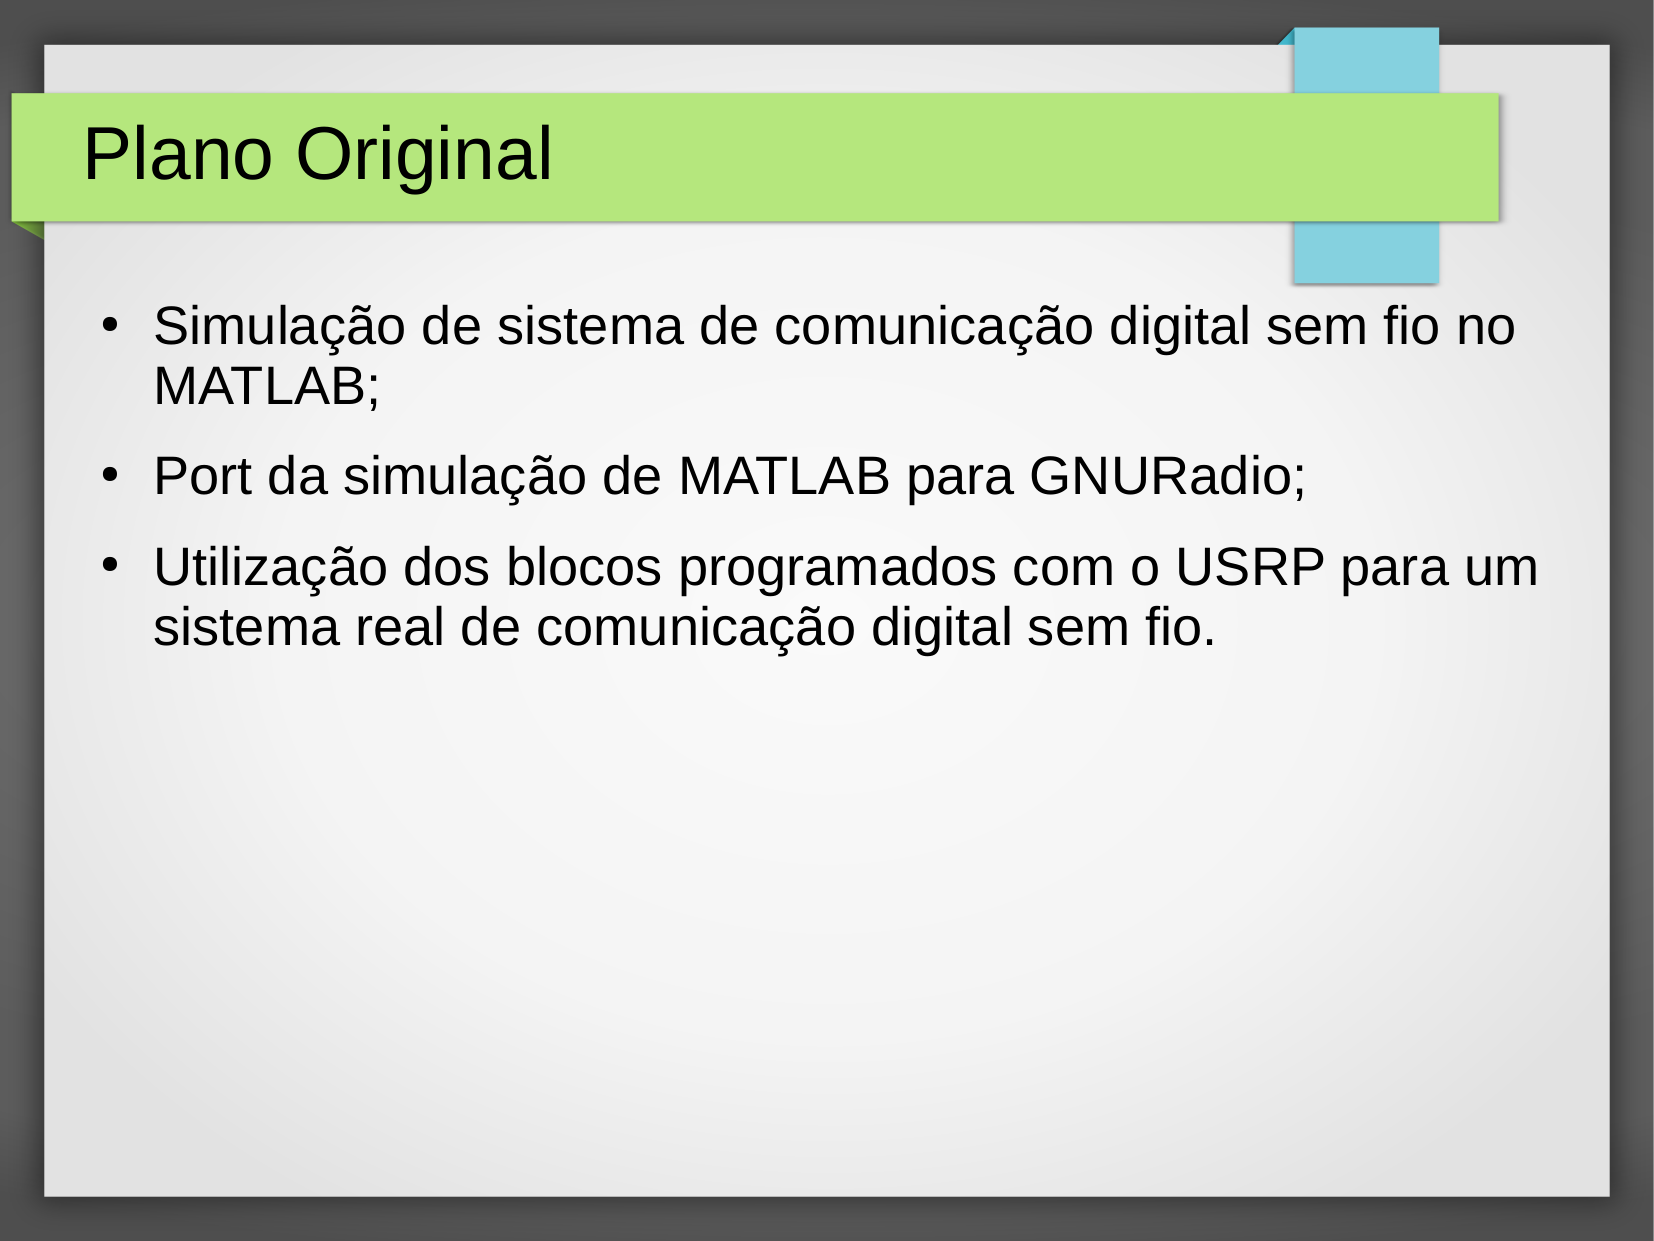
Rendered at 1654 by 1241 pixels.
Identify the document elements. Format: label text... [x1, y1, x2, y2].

picture [0, 0, 1654, 1241]
list Simulação de sistema de comunicação digital sem fio no MATLAB; Port da simulação de MATLAB para GNURadio; Utilização dos blocos programados com o USRP para um sistema real de comunicação digital sem fio. [82, 295, 1571, 1015]
title Plano Original [82, 94, 1264, 213]
